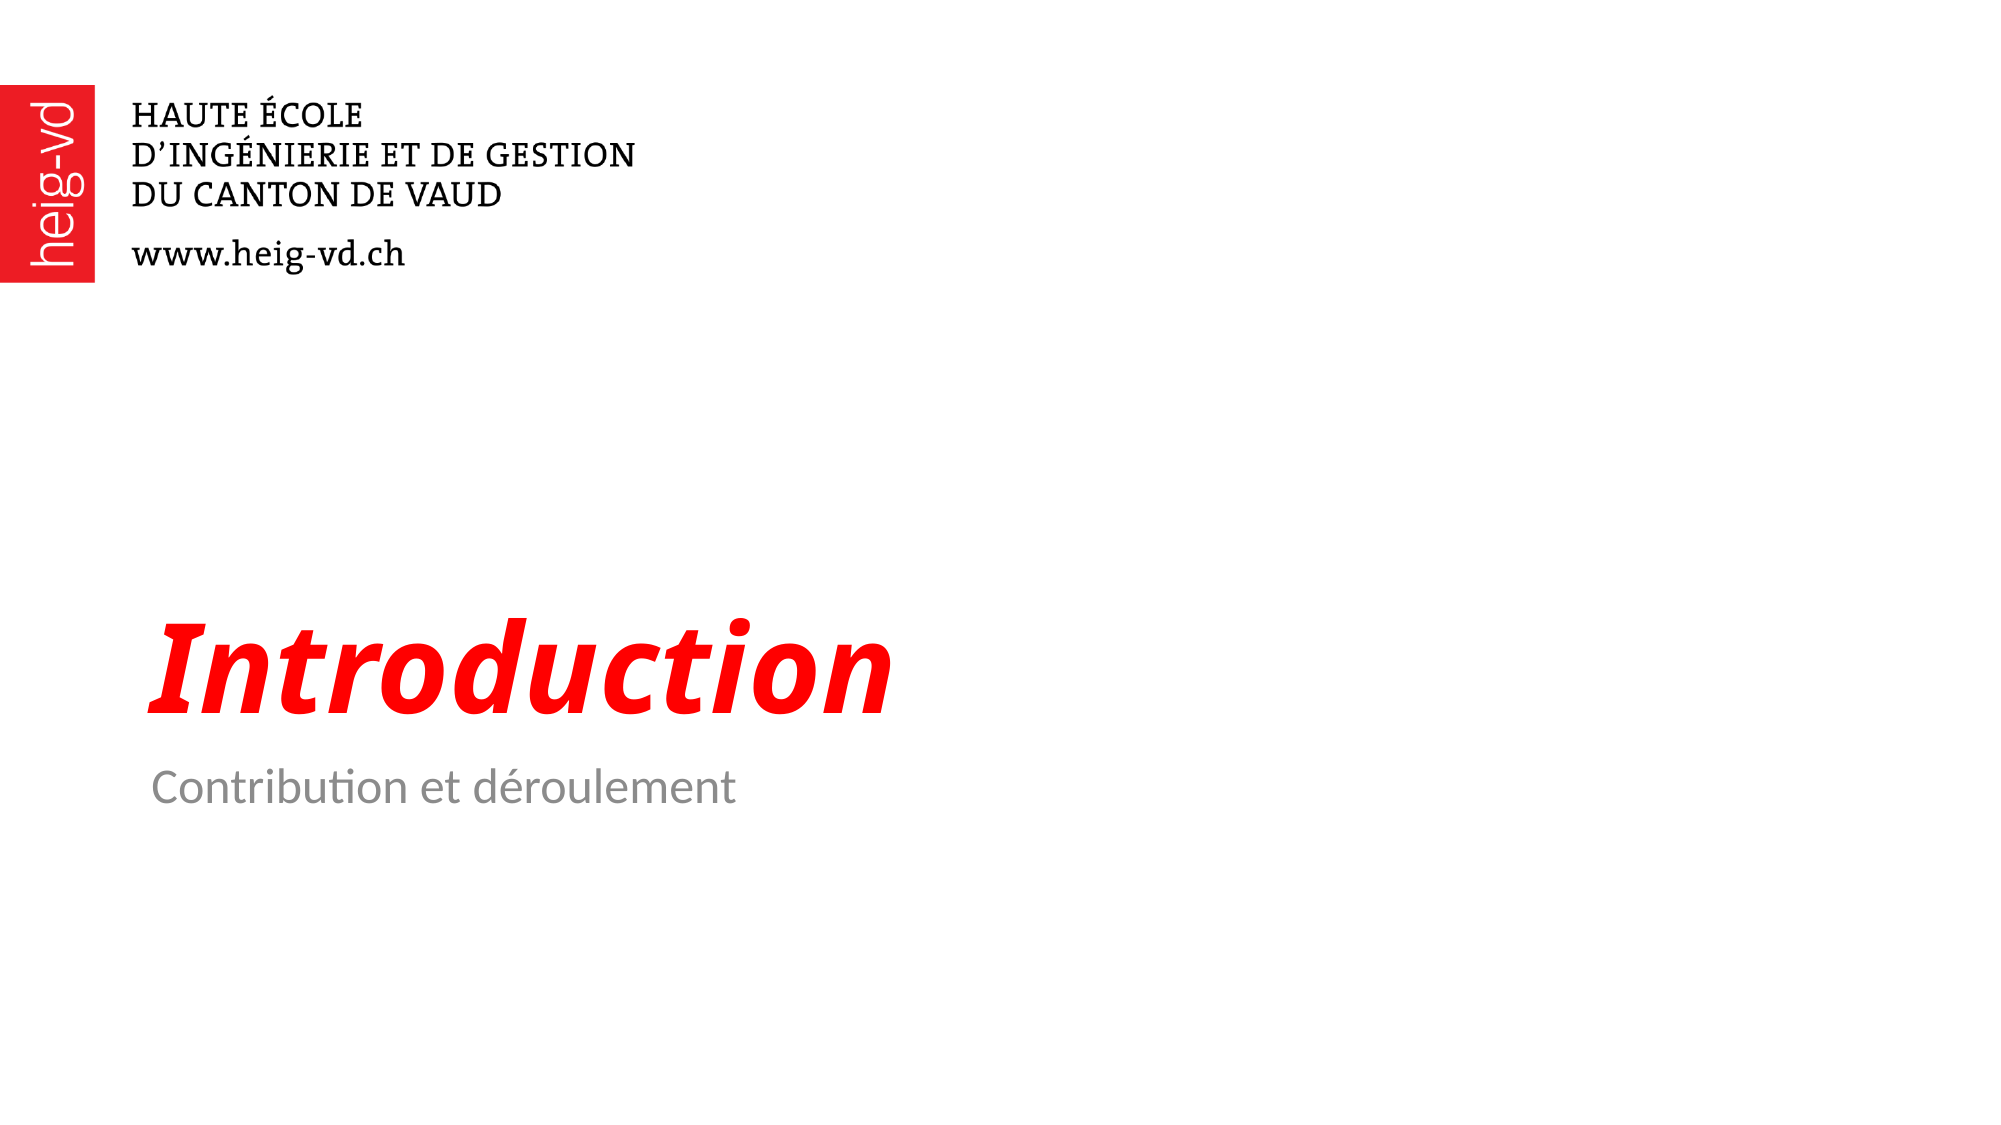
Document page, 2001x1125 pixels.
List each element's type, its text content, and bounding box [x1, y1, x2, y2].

picture [0, 85, 654, 283]
list Contribution et déroulement [136, 752, 1862, 999]
title Introduction [136, 280, 1862, 749]
